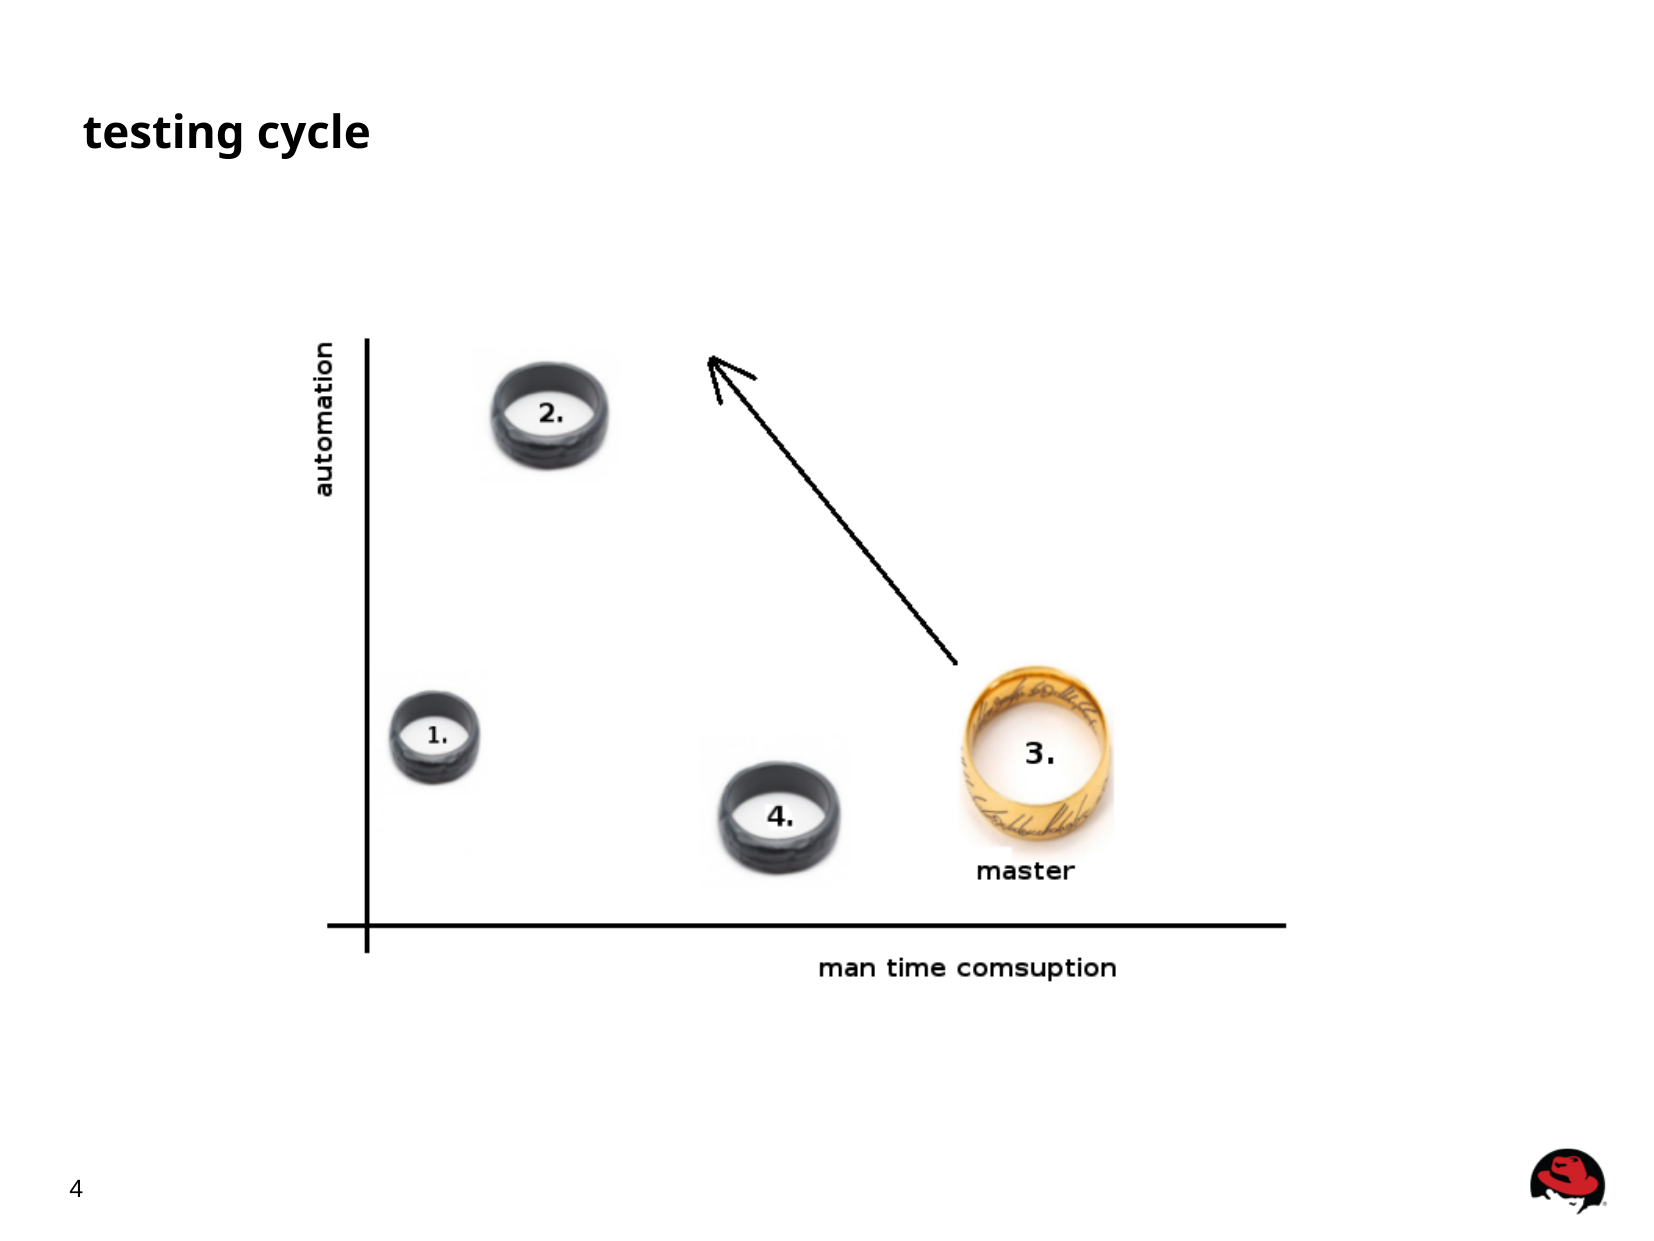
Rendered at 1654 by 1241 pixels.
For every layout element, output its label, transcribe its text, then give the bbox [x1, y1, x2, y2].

title testing cycle [82, 37, 1571, 226]
picture [279, 273, 1374, 1055]
picture [1529, 1146, 1613, 1224]
